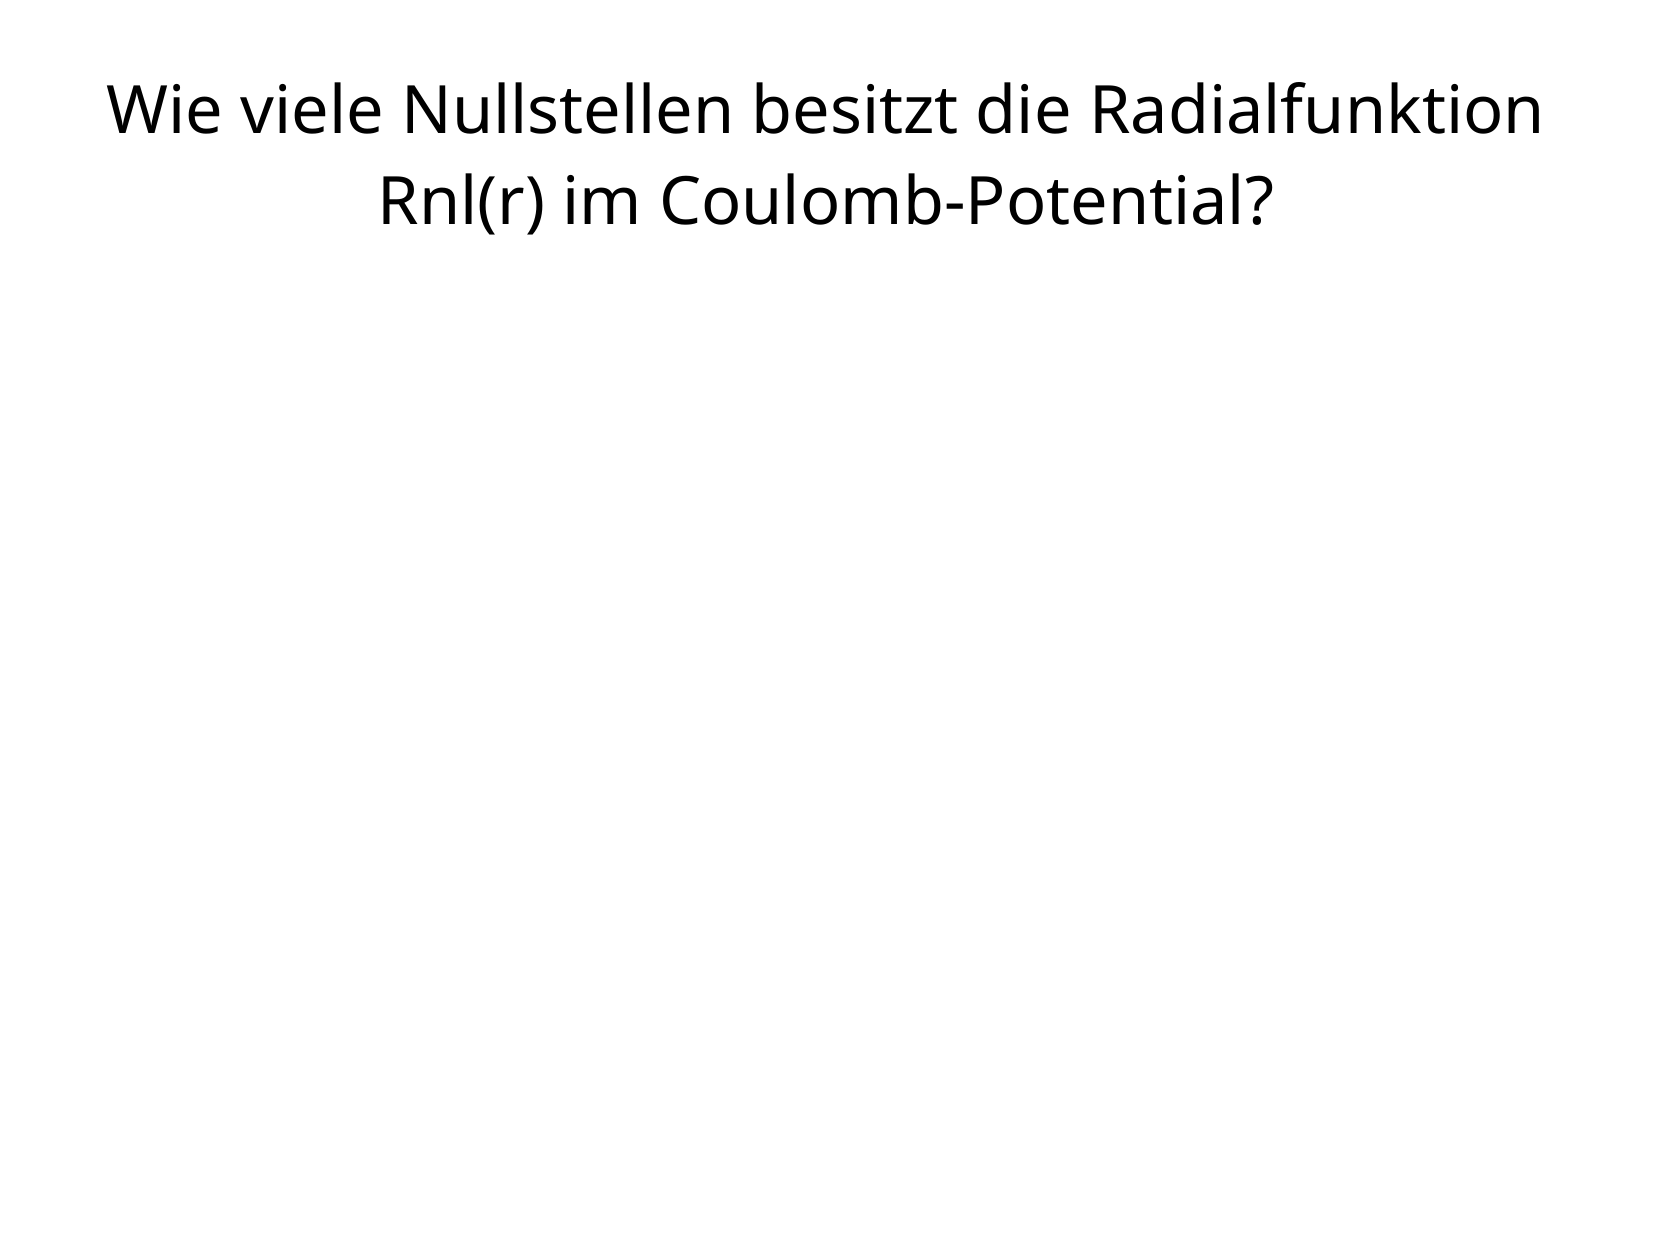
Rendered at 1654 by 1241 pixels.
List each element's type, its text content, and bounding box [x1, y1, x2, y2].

title Wie viele Nullstellen besitzt die Radialfunktion Rnl(r) im Coulomb-Potential? [82, 49, 1571, 257]
